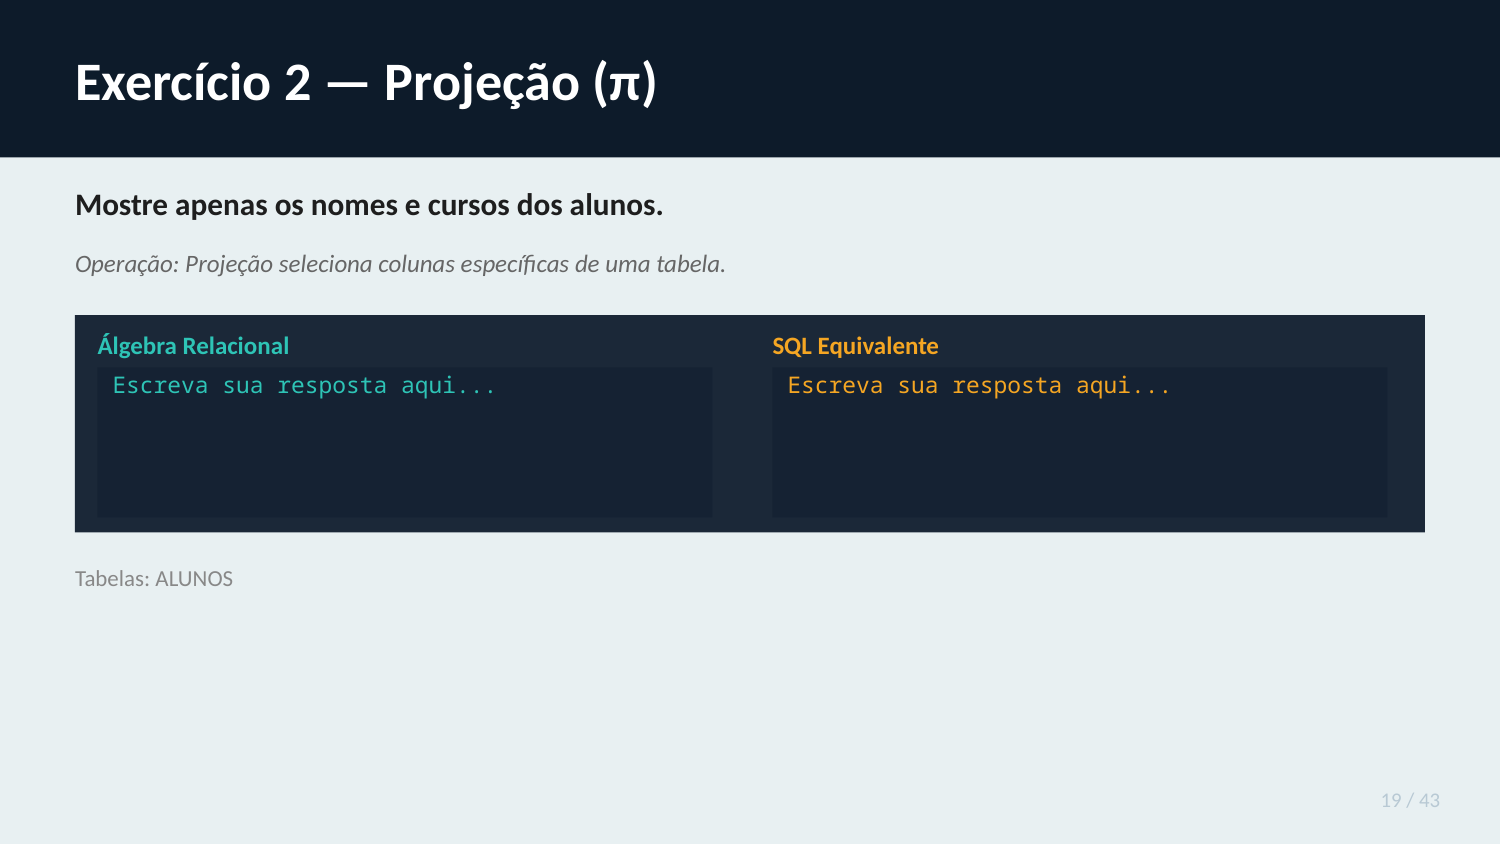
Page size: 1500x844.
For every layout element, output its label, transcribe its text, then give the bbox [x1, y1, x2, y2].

text_box [0, 0, 1500, 158]
text_box Tabelas: ALUNOS [74, 554, 1425, 600]
text_box Escreva sua resposta aqui... [787, 370, 1373, 513]
text_box Mostre apenas os nomes e cursos dos alunos. [74, 172, 1425, 233]
text_box Operação: Projeção seleciona colunas específicas de uma tabela. [74, 239, 1425, 285]
text_box Exercício 2 — Projeção (π) [74, 22, 1425, 135]
text_box [74, 315, 1425, 533]
text_box 19 / 43 [1274, 772, 1455, 825]
text_box Álgebra Relacional [97, 322, 713, 367]
text_box SQL Equivalente [772, 322, 1388, 367]
text_box Escreva sua resposta aqui... [112, 370, 698, 513]
